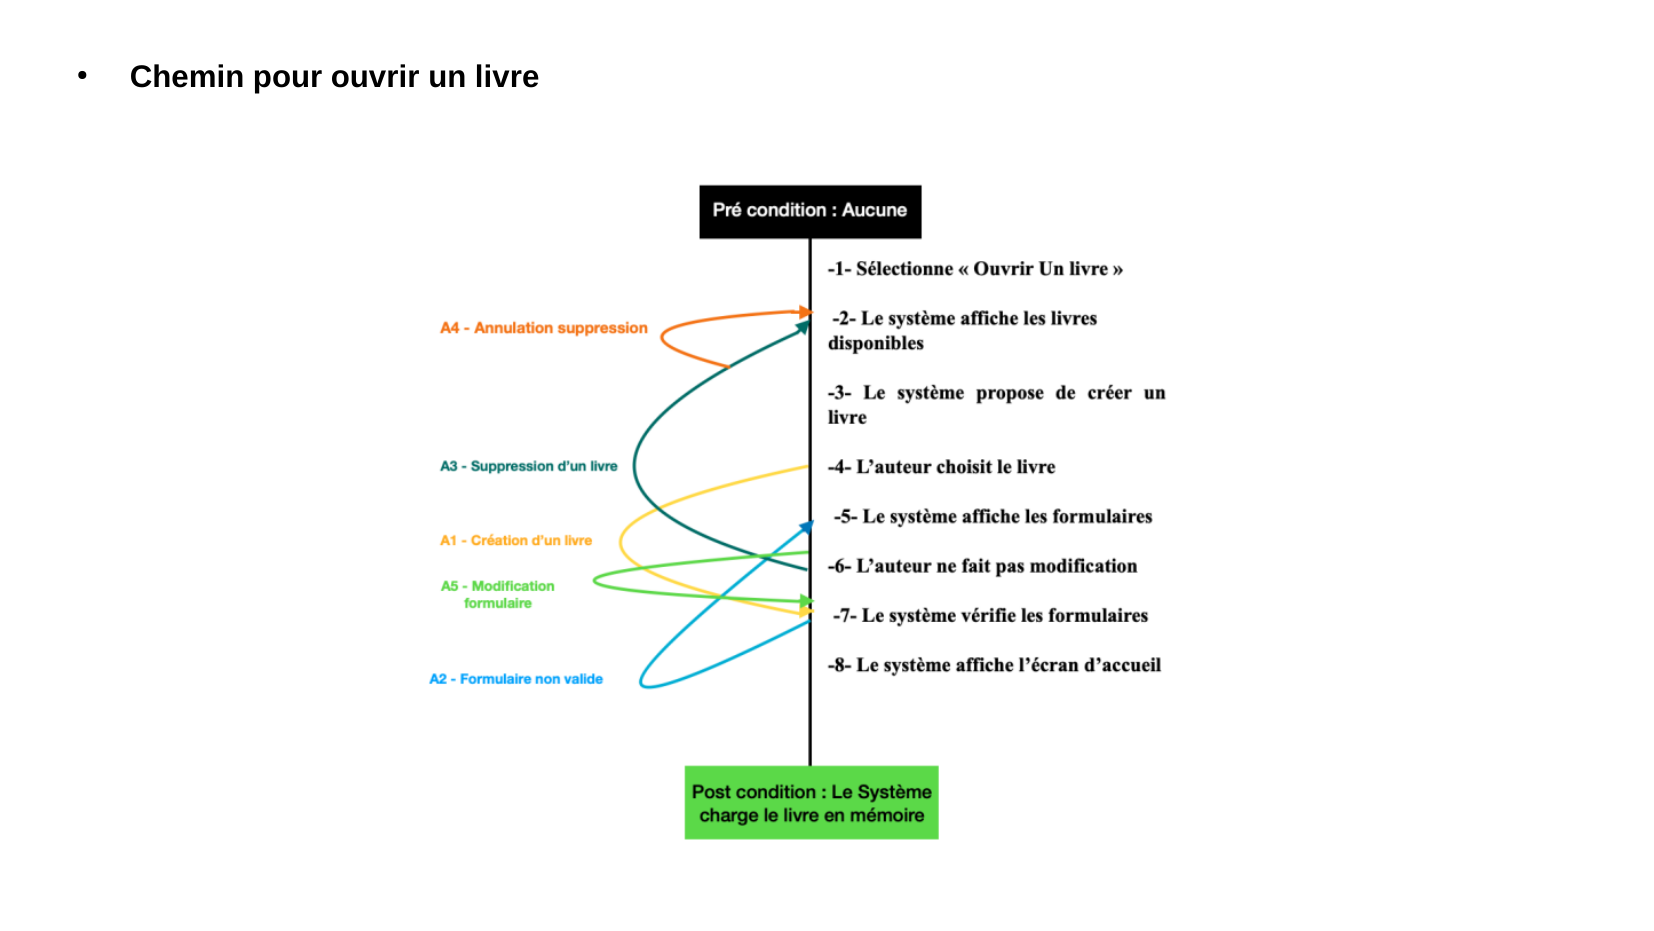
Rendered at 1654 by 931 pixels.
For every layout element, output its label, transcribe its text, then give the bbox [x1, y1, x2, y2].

list Chemin pour ouvrir un livre [59, 59, 1477, 438]
picture [425, 173, 1194, 851]
